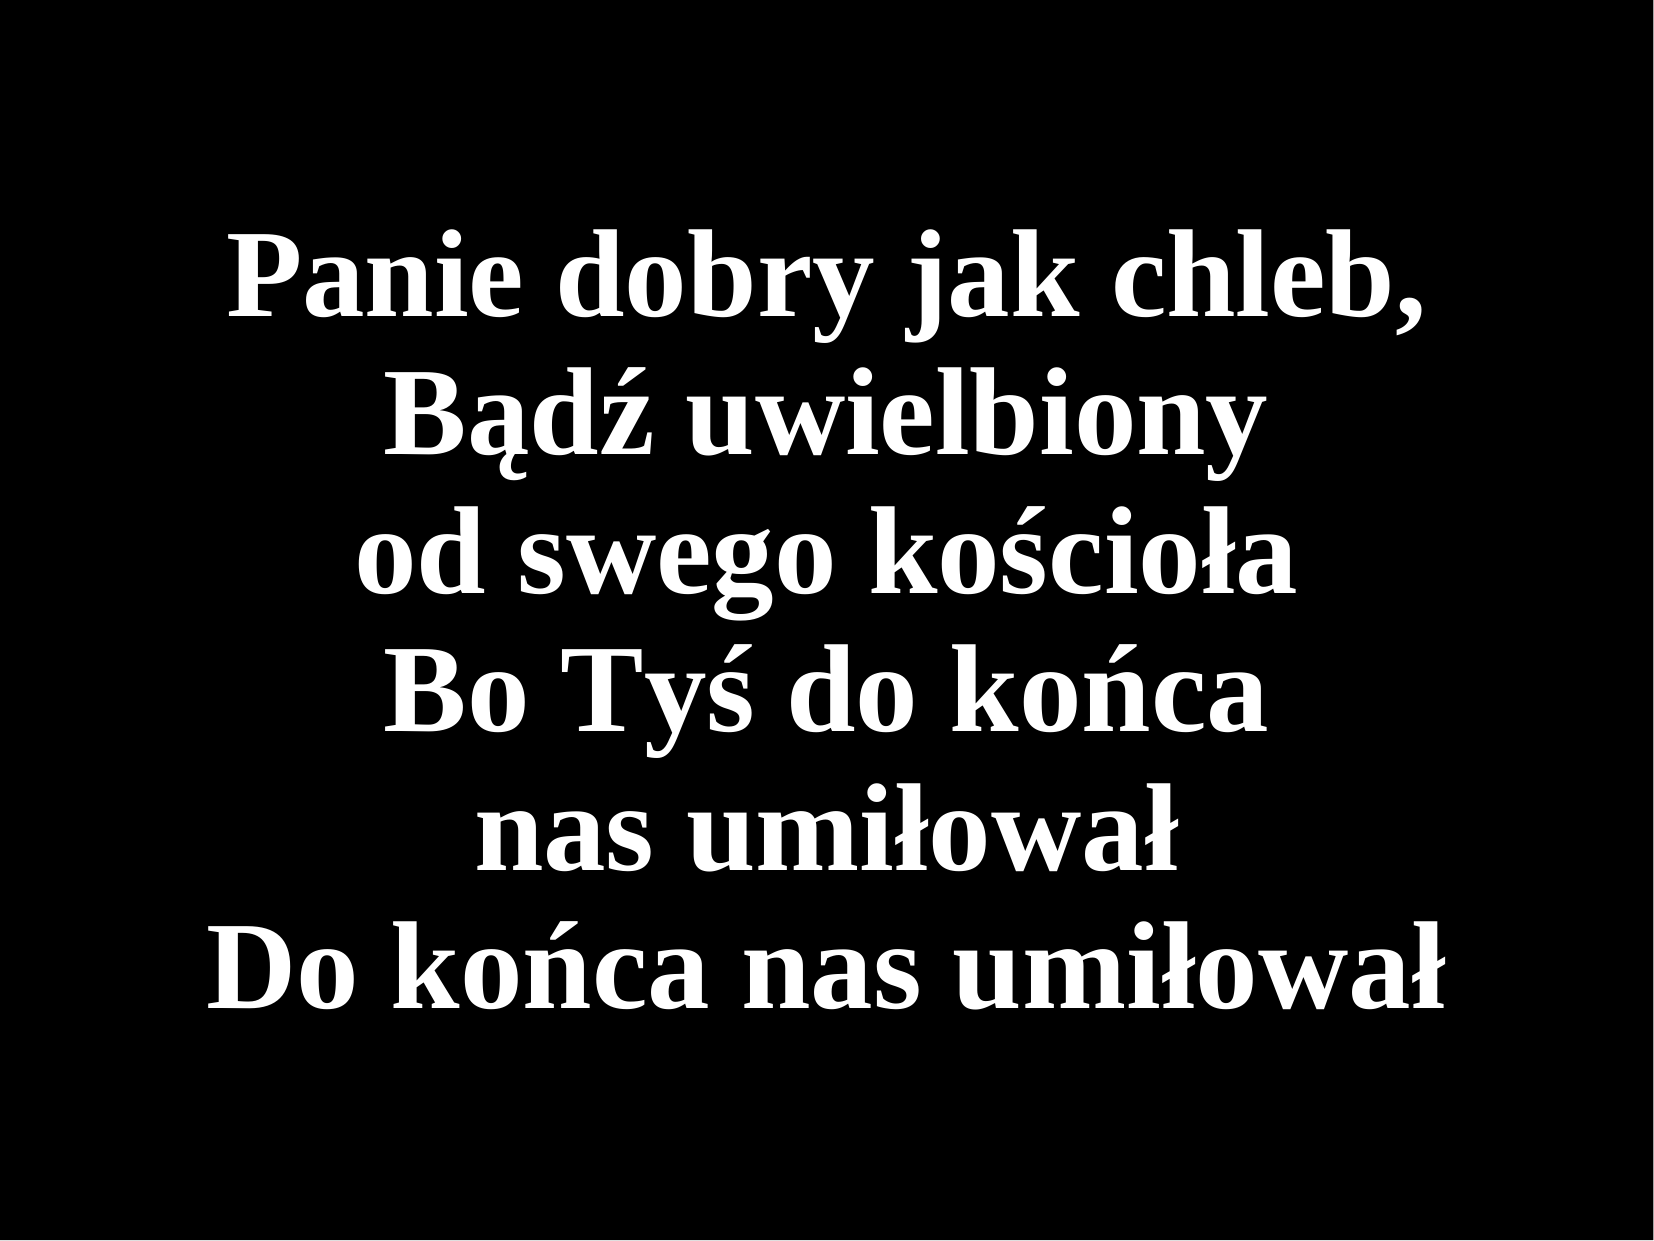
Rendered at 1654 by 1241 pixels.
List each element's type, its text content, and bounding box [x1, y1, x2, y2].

title Panie dobry jak chleb, Bądź uwielbiony od swego kościoła Bo Tyś do końca nas umiłował Do końca nas umiłował [0, 0, 1654, 1241]
